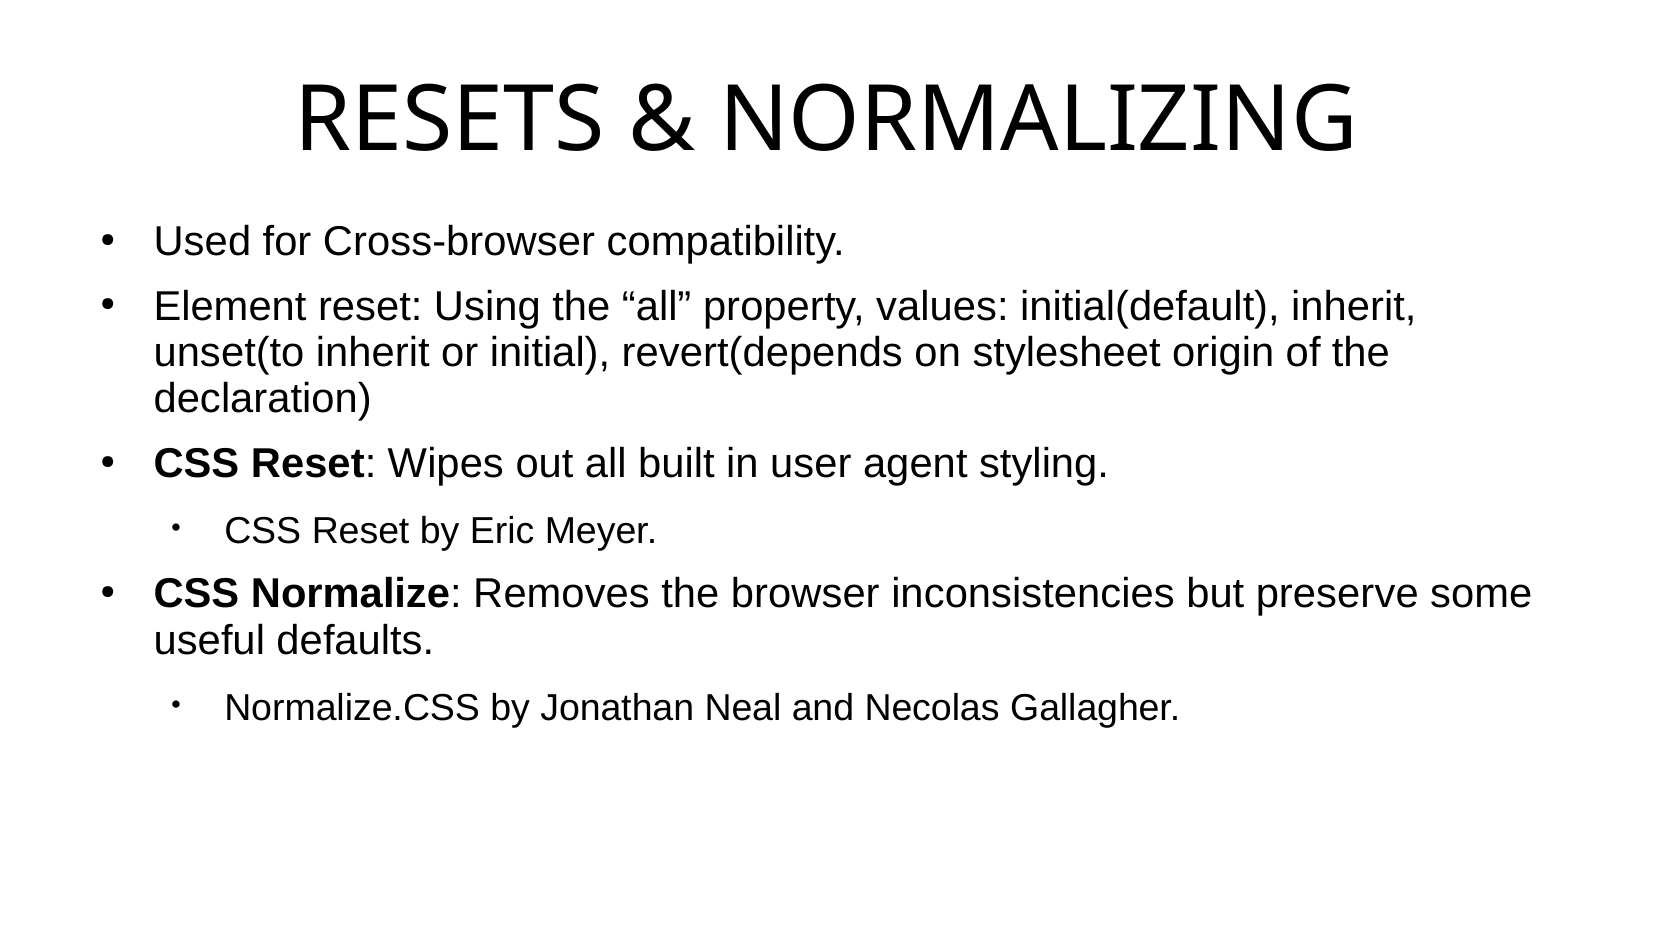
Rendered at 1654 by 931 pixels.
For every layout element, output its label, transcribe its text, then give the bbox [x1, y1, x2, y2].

title RESETS & NORMALIZING [82, 37, 1571, 193]
list Used for Cross-browser compatibility. Element reset: Using the “all” property, values: initial(default), inherit, unset(to inherit or initial), revert(depends on stylesheet origin of the declaration) CSS Reset: Wipes out all built in user agent styling. CSS Reset by Eric Meyer. CSS Normalize: Removes the browser inconsistencies but preserve some useful defaults. Normalize.CSS by Jonathan Neal and Necolas Gallagher. [82, 217, 1571, 757]
